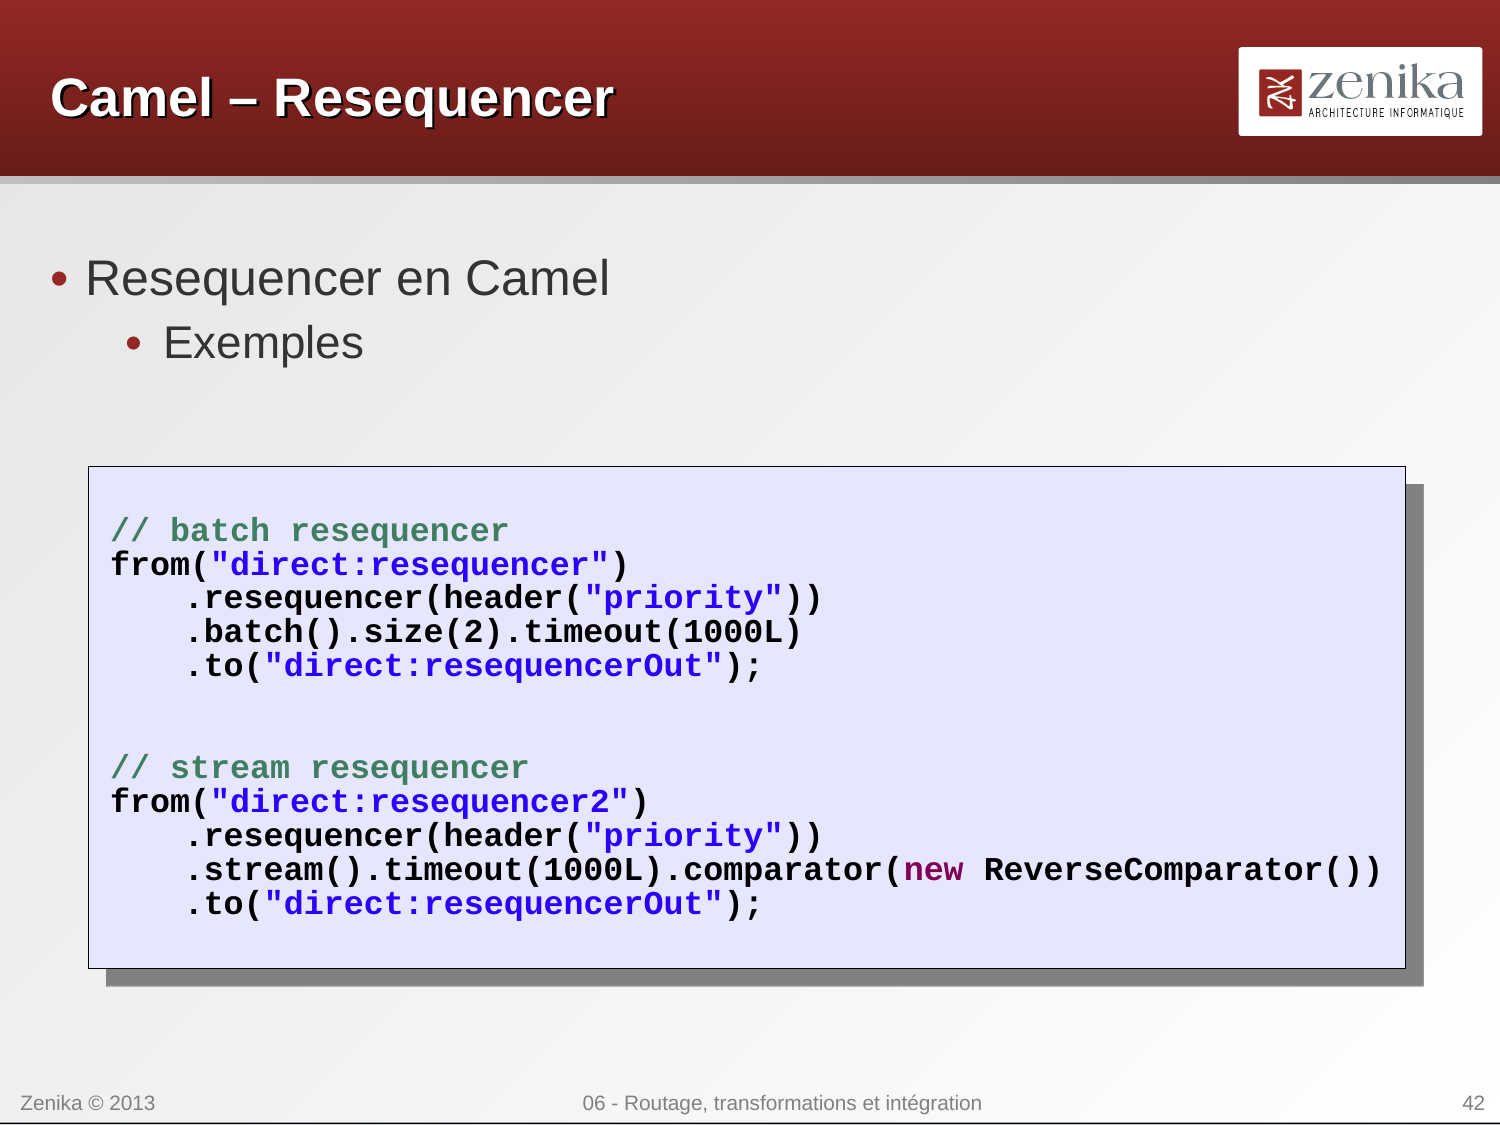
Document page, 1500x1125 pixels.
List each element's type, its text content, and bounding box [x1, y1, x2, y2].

list Resequencer en Camel Exemples [50, 250, 1477, 1064]
title Camel – Resequencer [50, 22, 1206, 172]
picture [1257, 58, 1464, 125]
text_box // batch resequencer from("direct:resequencer") .resequencer(header("priority")) .batch().size(2).timeout(1000L) .to("direct:resequencerOut"); // stream resequencer from("direct:resequencer2") .resequencer(header("priority")) .stream().timeout(1000L).comparator(new ReverseComparator()) .to("direct:resequencerOut"); [88, 466, 1406, 969]
